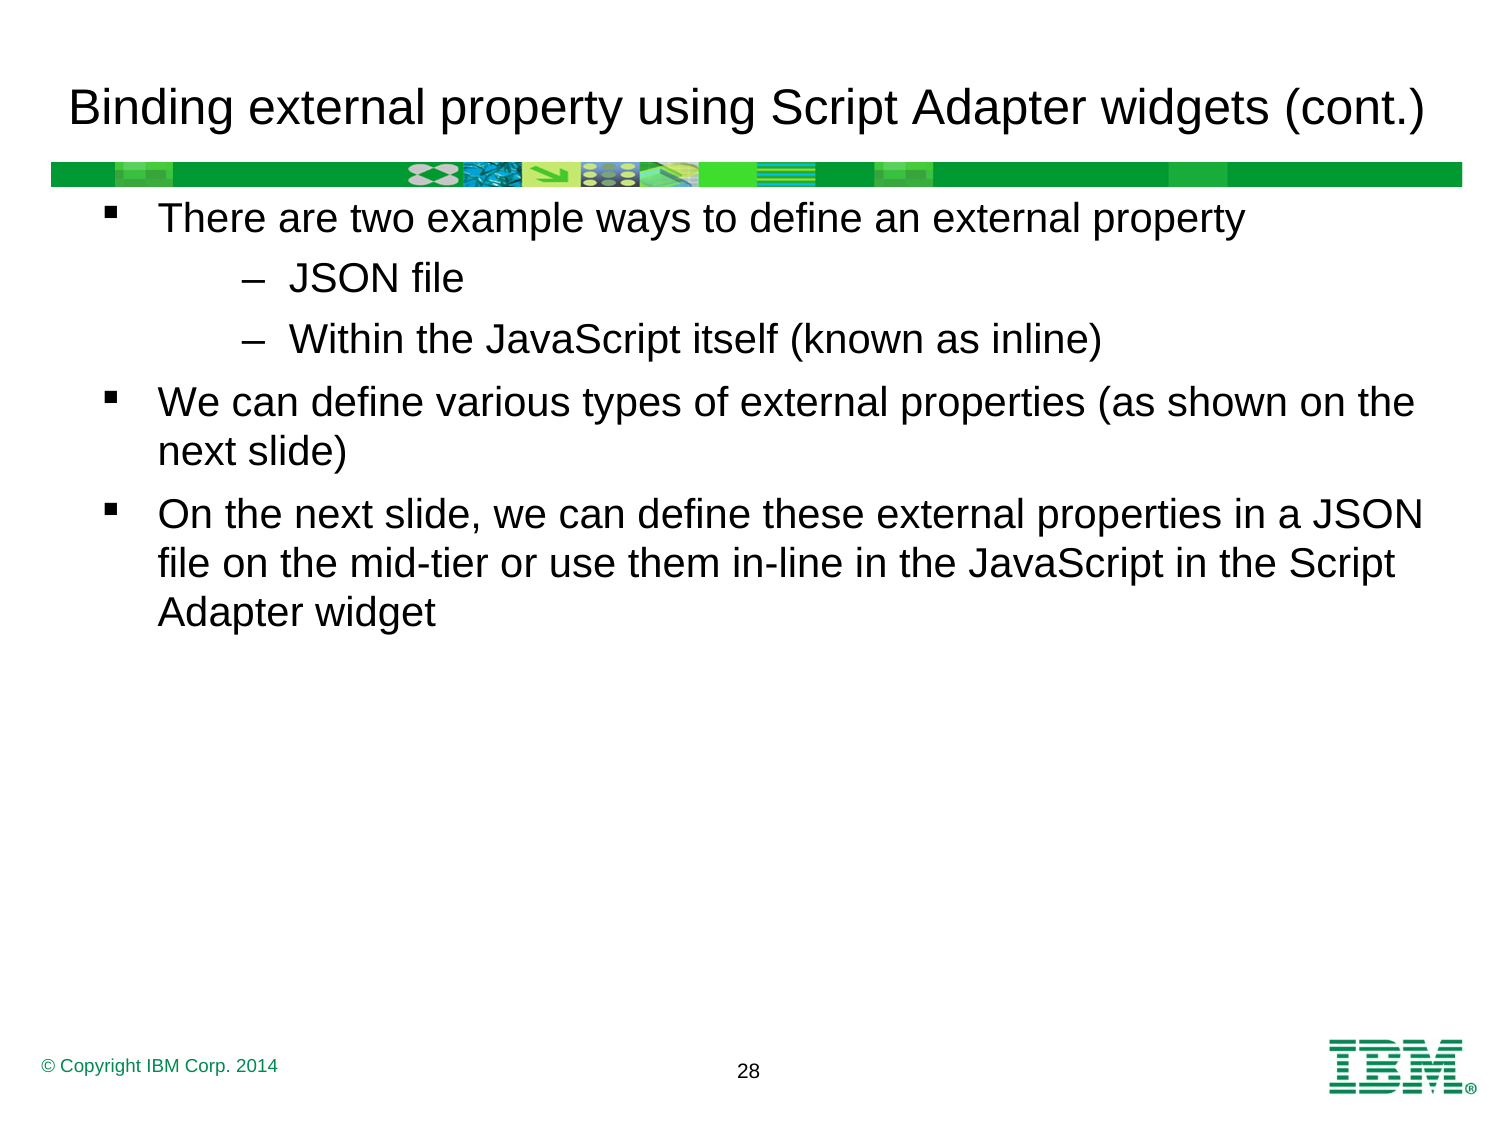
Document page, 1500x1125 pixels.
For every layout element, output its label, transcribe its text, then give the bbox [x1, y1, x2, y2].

picture [50, 161, 514, 184]
title Binding external property using Script Adapter widgets (cont.) [53, 42, 1471, 171]
picture [517, 171, 1463, 184]
picture [1327, 1037, 1479, 1096]
list There are two example ways to define an external property JSON file Within the JavaScript itself (known as inline) We can define various types of external properties (as shown on the next slide) On the next slide, we can define these external properties in a JSON file on the mid-tier or use them in-line in the JavaScript in the Script Adapter widget [30, 184, 1468, 993]
